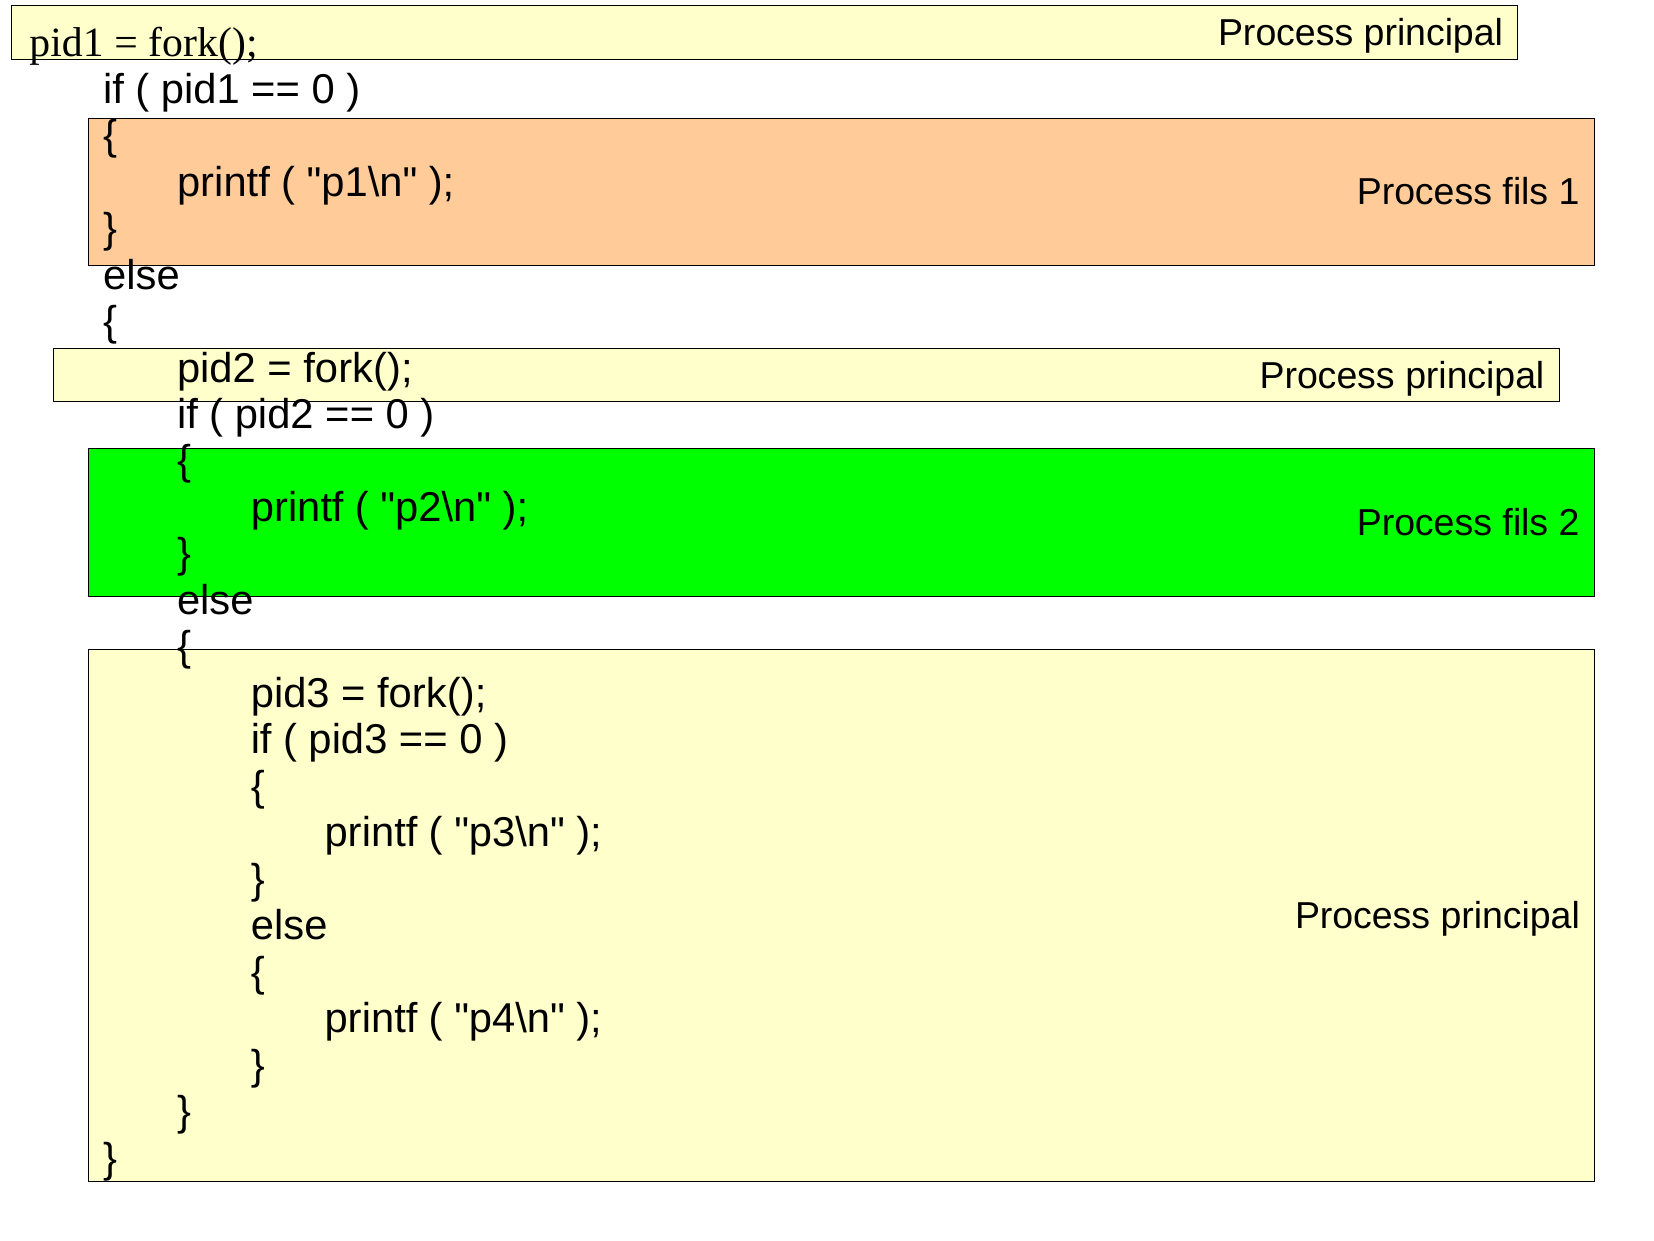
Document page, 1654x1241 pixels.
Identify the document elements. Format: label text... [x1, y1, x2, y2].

text_box Process fils 2 [1524, 448, 1595, 597]
text_box Process principal [11, 5, 1518, 60]
text_box pid1 = fork(); if ( pid1 == 0 ) { printf ( "p1\n" ); } else { pid2 = fork(); if ( pid2 == 0 ) { printf ( "p2\n" ); } else { pid3 = fork(); if ( pid3 == 0 ) { printf ( "p3\n" ); } else { printf ( "p4\n" ); } } } [14, 11, 1524, 1189]
text_box Process principal [1524, 348, 1560, 402]
text_box Process fils 1 [1524, 118, 1595, 266]
text_box Process principal [1524, 649, 1595, 1182]
